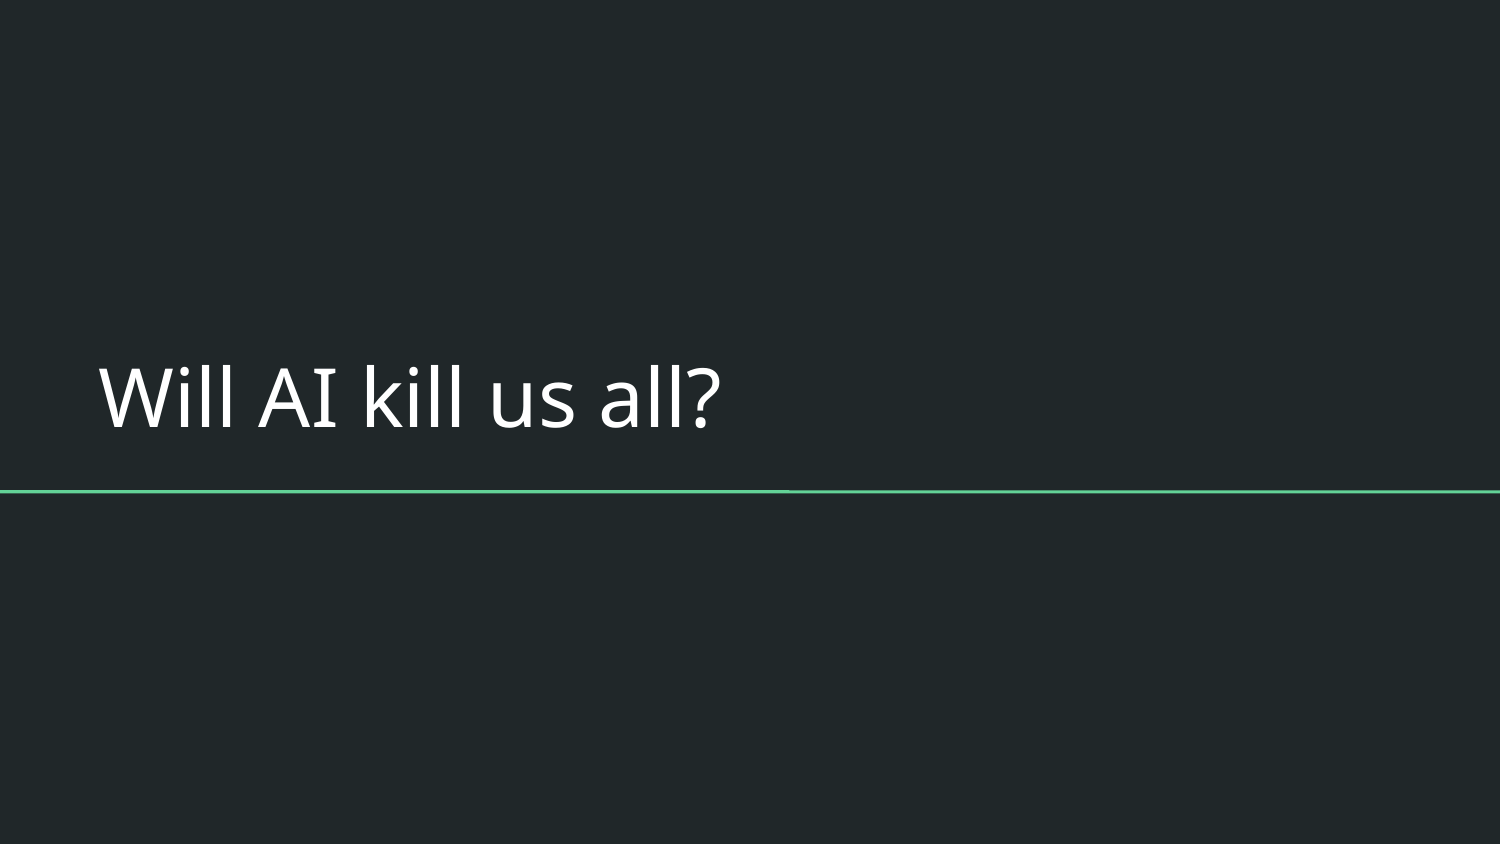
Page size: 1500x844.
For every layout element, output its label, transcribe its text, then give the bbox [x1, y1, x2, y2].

title Will AI kill us all? [83, 206, 1417, 467]
